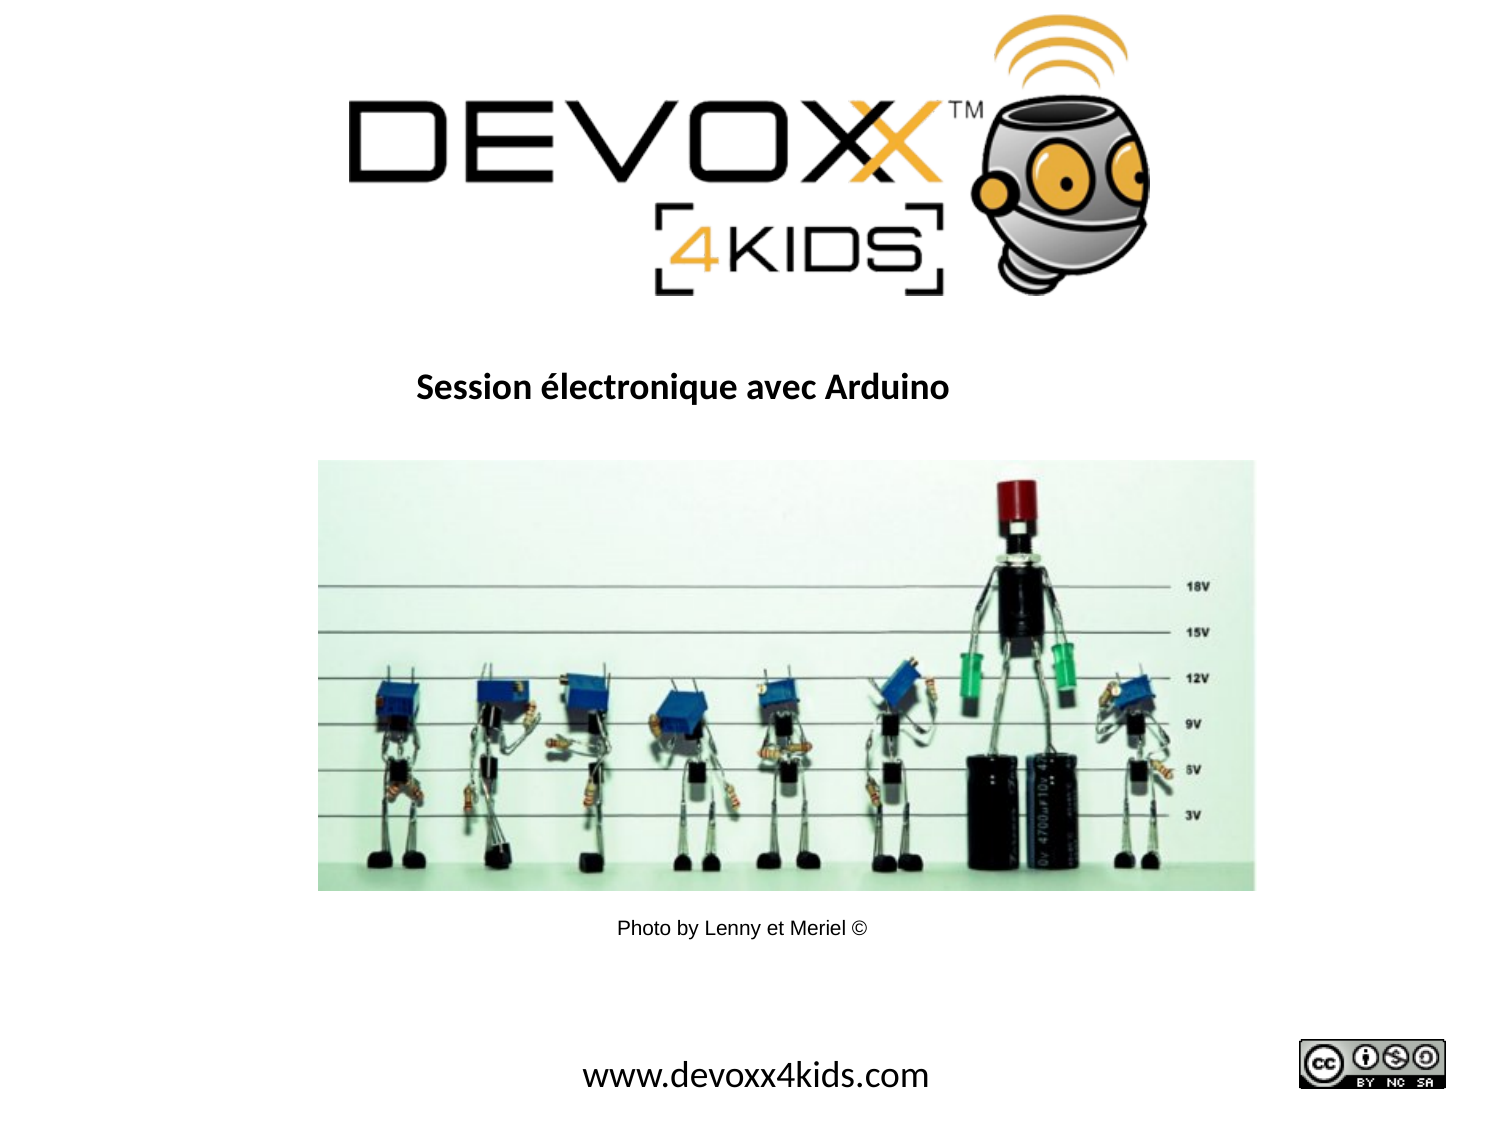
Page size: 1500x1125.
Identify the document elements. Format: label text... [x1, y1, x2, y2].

title Session électronique avec Arduino [401, 354, 1217, 438]
picture [1299, 1039, 1446, 1089]
picture [318, 460, 1257, 891]
text_box Photo by Lenny et Meriel © [602, 909, 1075, 951]
picture [349, 14, 1150, 296]
